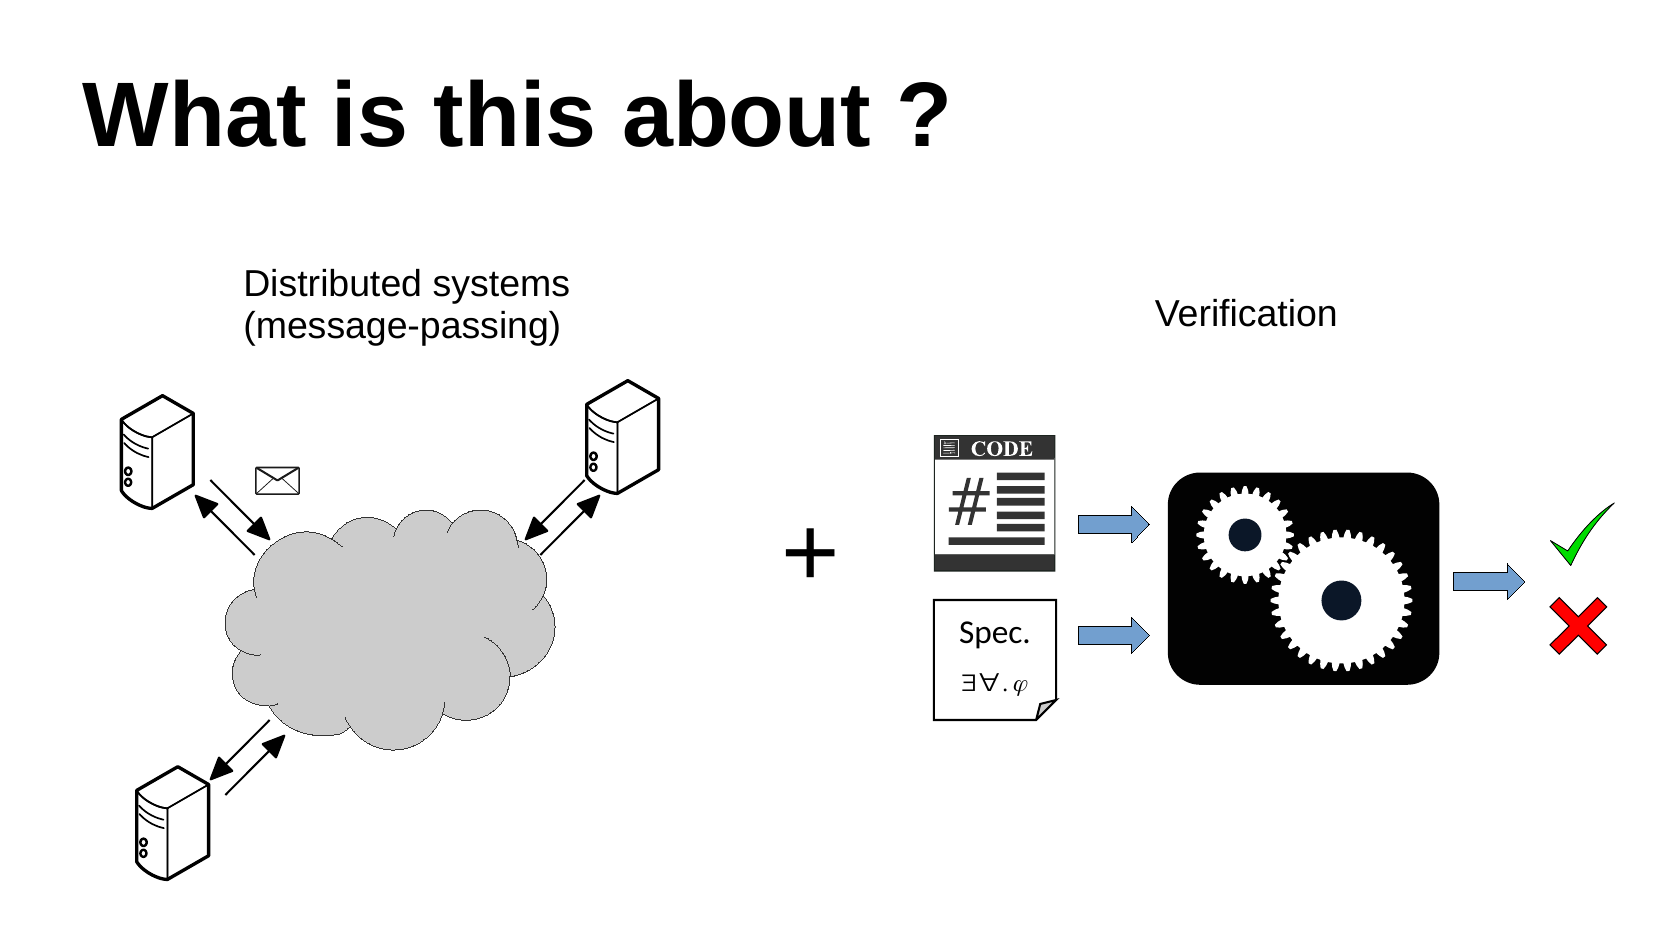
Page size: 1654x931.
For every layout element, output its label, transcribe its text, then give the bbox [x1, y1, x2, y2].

picture [119, 393, 196, 511]
text_box [1453, 563, 1525, 600]
picture [585, 378, 661, 496]
text_box Verification [1140, 285, 1353, 342]
title What is this about ? [82, 37, 1571, 193]
picture [1149, 469, 1458, 688]
chart [955, 670, 1034, 698]
text_box [1078, 617, 1150, 654]
text_box [1078, 506, 1150, 543]
text_box Spec. [933, 600, 1057, 721]
picture [255, 466, 301, 496]
picture [135, 765, 211, 882]
text_box Distributed systems (message-passing) [228, 255, 586, 354]
text_box [225, 510, 556, 751]
picture [1550, 502, 1615, 566]
text_box + [766, 488, 856, 616]
picture [933, 435, 1057, 572]
text_box [1549, 597, 1607, 655]
